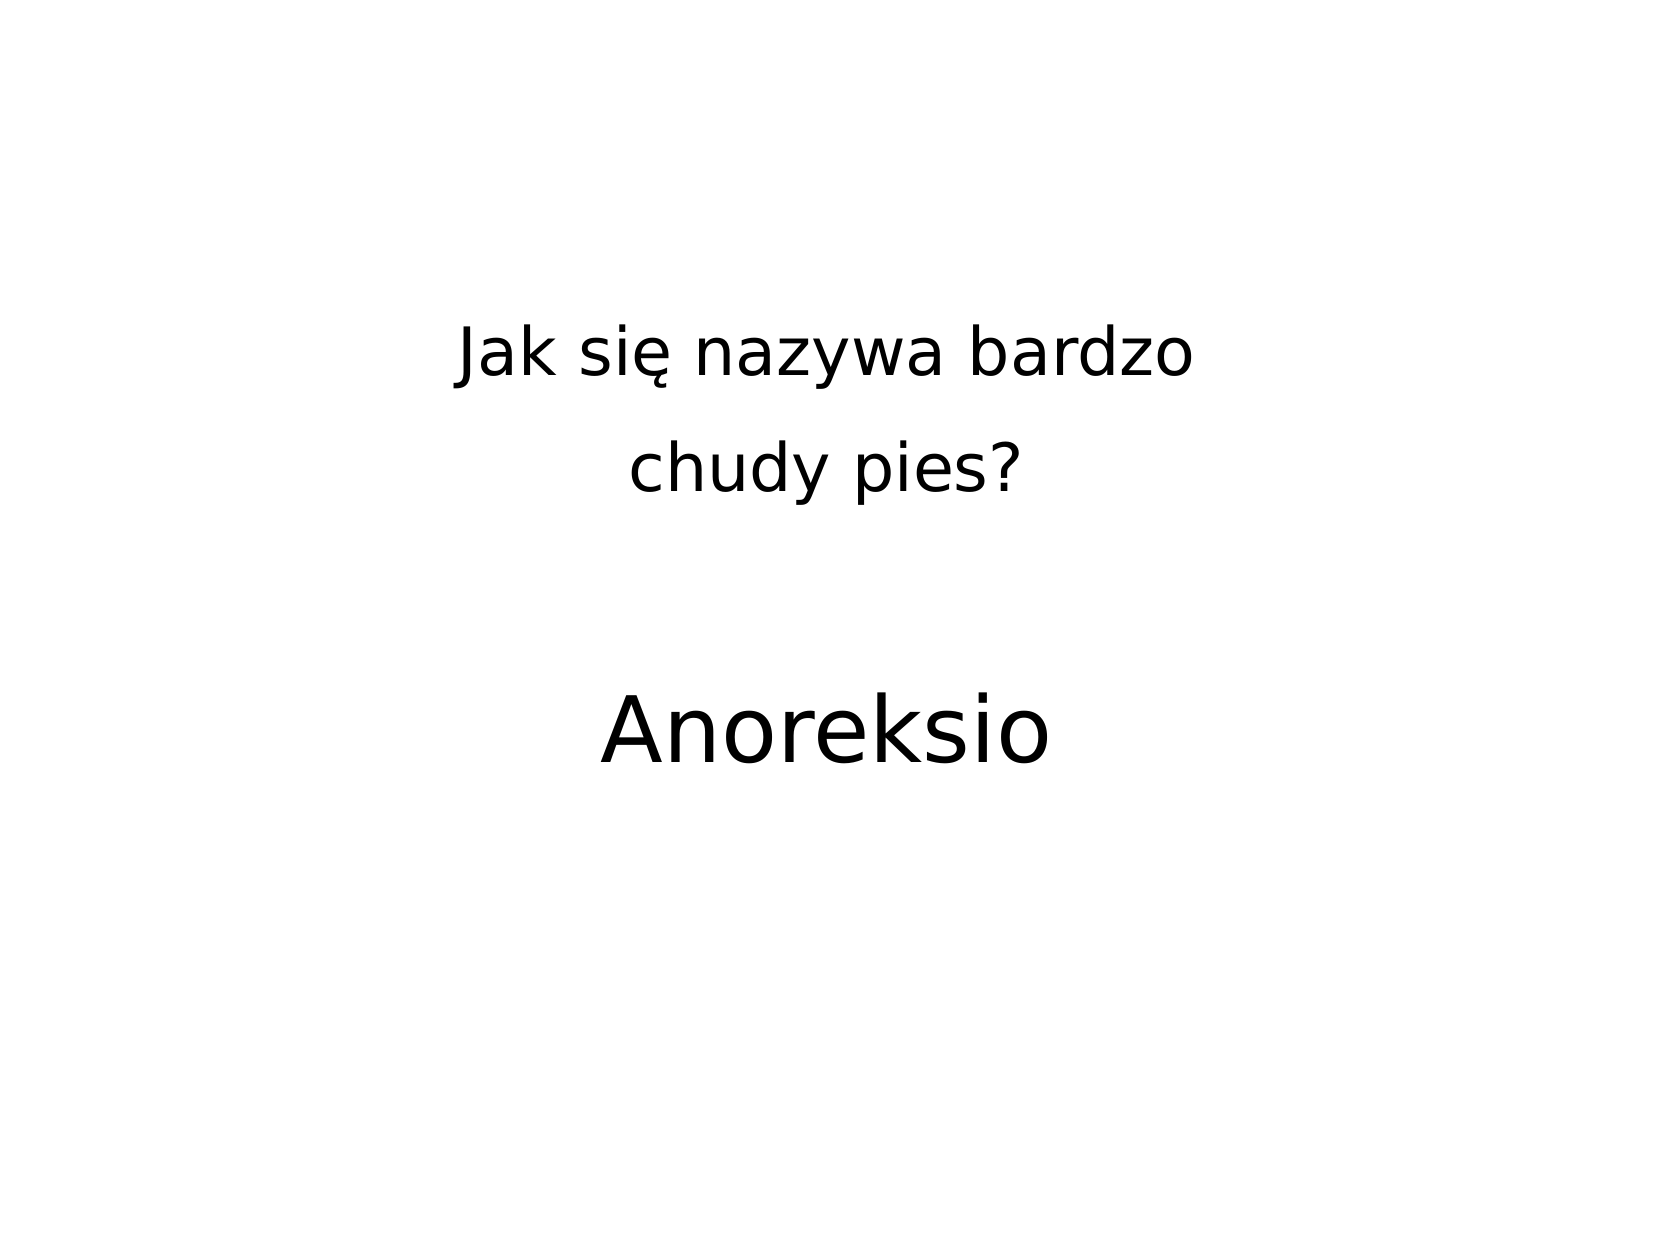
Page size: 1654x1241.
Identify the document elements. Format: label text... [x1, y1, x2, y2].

subtitle Jak się nazywa bardzo chudy pies? Anoreksio [82, 49, 1571, 1010]
